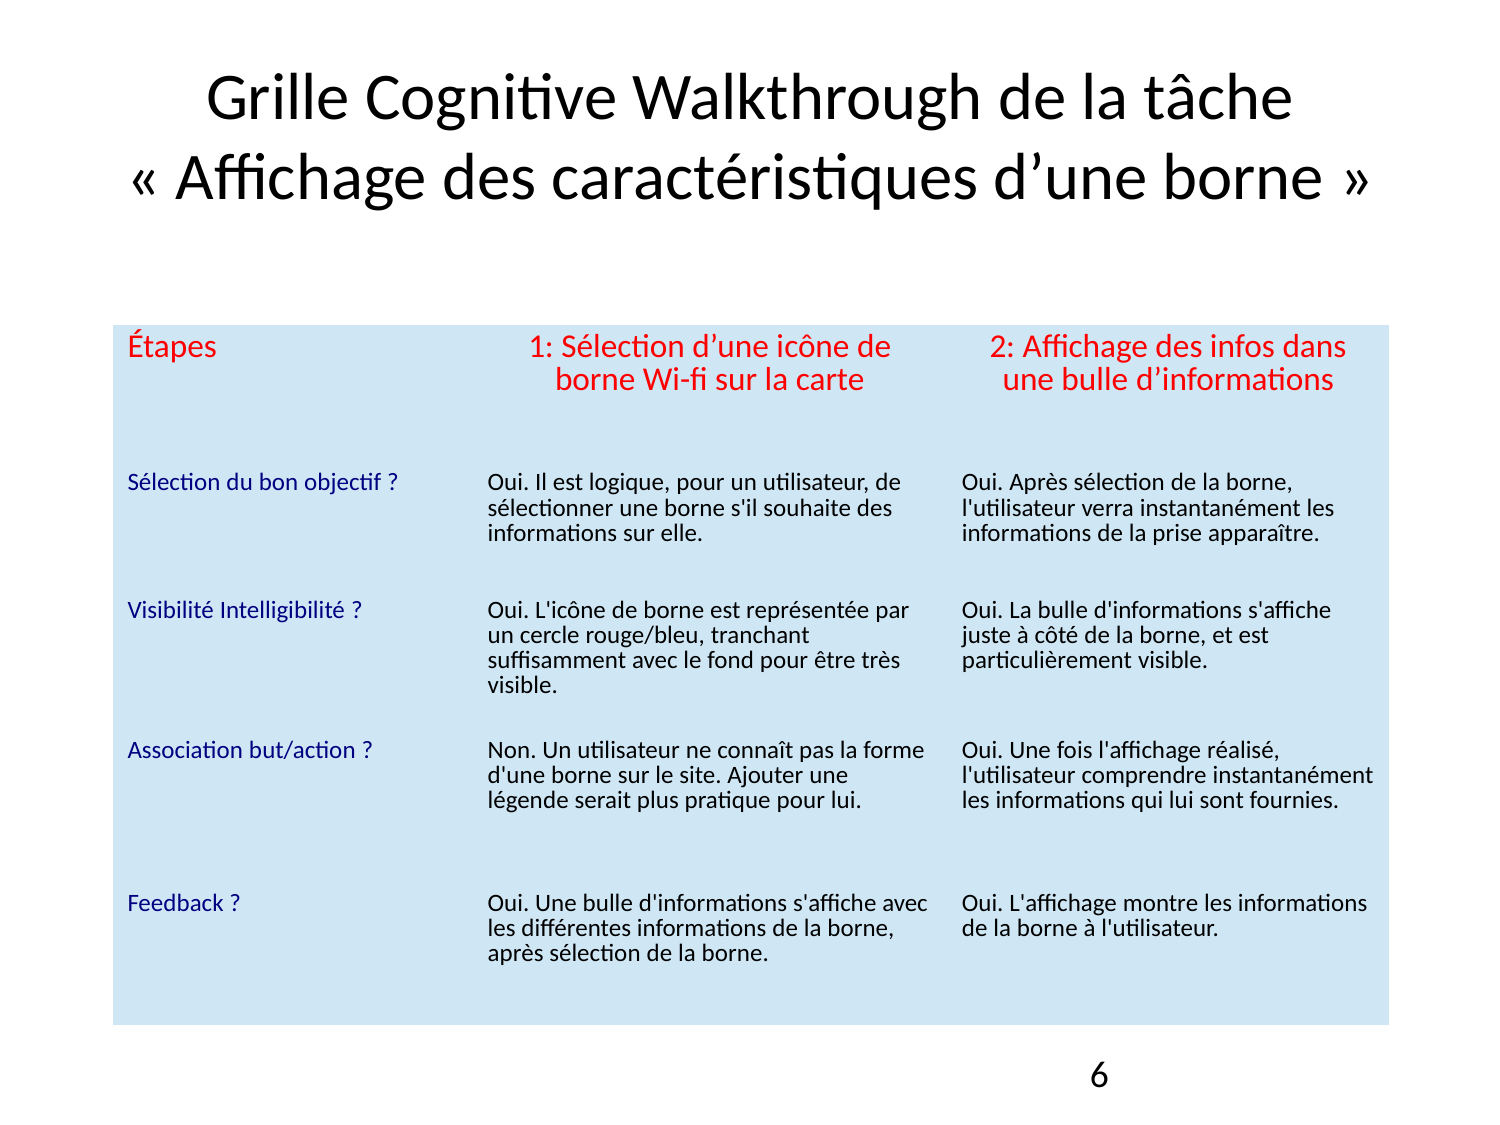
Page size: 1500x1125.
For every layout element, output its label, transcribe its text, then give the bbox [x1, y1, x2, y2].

table_cell Oui. Une bulle d'informations s'affiche avec les différentes informations de la borne, après sélection de la borne. [473, 885, 947, 1025]
table_cell Association but/action ? [113, 732, 473, 885]
table_cell Visibilité Intelligibilité ? [113, 592, 473, 732]
slide_number <numéro> [1074, 1042, 1425, 1103]
table_cell Oui. Après sélection de la borne, l'utilisateur verra instantanément les informations de la prise apparaître. [947, 465, 1389, 592]
title Grille Cognitive Walkthrough de la tâche « Affichage des caractéristiques d’une borne » [75, 45, 1425, 233]
table_cell Oui. L'icône de borne est représentée par un cercle rouge/bleu, tranchant suffisamment avec le fond pour être très visible. [473, 592, 947, 732]
table_header 2: Affichage des infos dans une bulle d’informations [947, 325, 1389, 465]
table_cell Oui. Il est logique, pour un utilisateur, de sélectionner une borne s'il souhaite des informations sur elle. [473, 465, 947, 592]
table_cell Sélection du bon objectif ? [113, 465, 473, 592]
table_header 1: Sélection d’une icône de borne Wi-fi sur la carte [473, 325, 947, 465]
table_cell Oui. Une fois l'affichage réalisé, l'utilisateur comprendre instantanément les informations qui lui sont fournies. [947, 732, 1389, 885]
table_cell Feedback ? [113, 885, 473, 1025]
table_header Étapes [113, 325, 473, 465]
table_cell Oui. La bulle d'informations s'affiche juste à côté de la borne, et est particulièrement visible. [947, 592, 1389, 732]
table_cell Non. Un utilisateur ne connaît pas la forme d'une borne sur le site. Ajouter une légende serait plus pratique pour lui. [473, 732, 947, 885]
table_cell Oui. L'affichage montre les informations de la borne à l'utilisateur. [947, 885, 1389, 1025]
